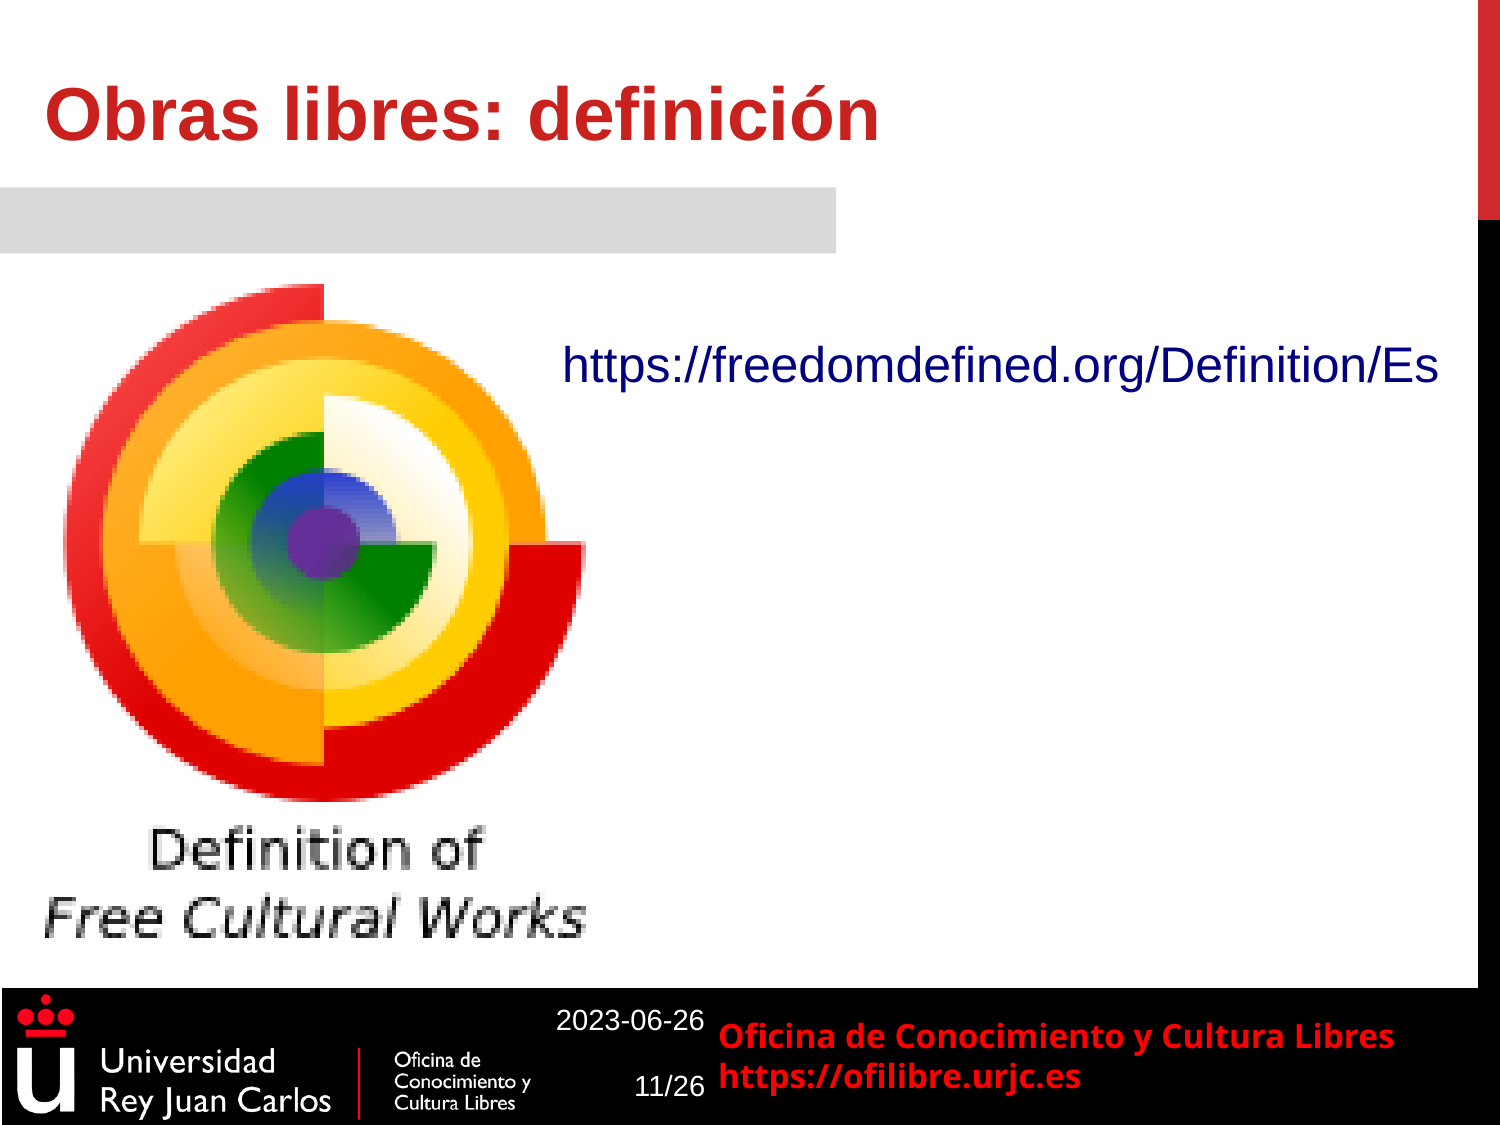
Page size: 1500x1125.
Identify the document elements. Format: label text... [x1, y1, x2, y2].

title [75, 7, 1425, 196]
picture [17, 994, 531, 1120]
text_box Obras libres: definición [30, 64, 1306, 248]
picture [45, 284, 586, 938]
text_box https://freedomdefined.org/Definition/Es [540, 329, 1456, 405]
